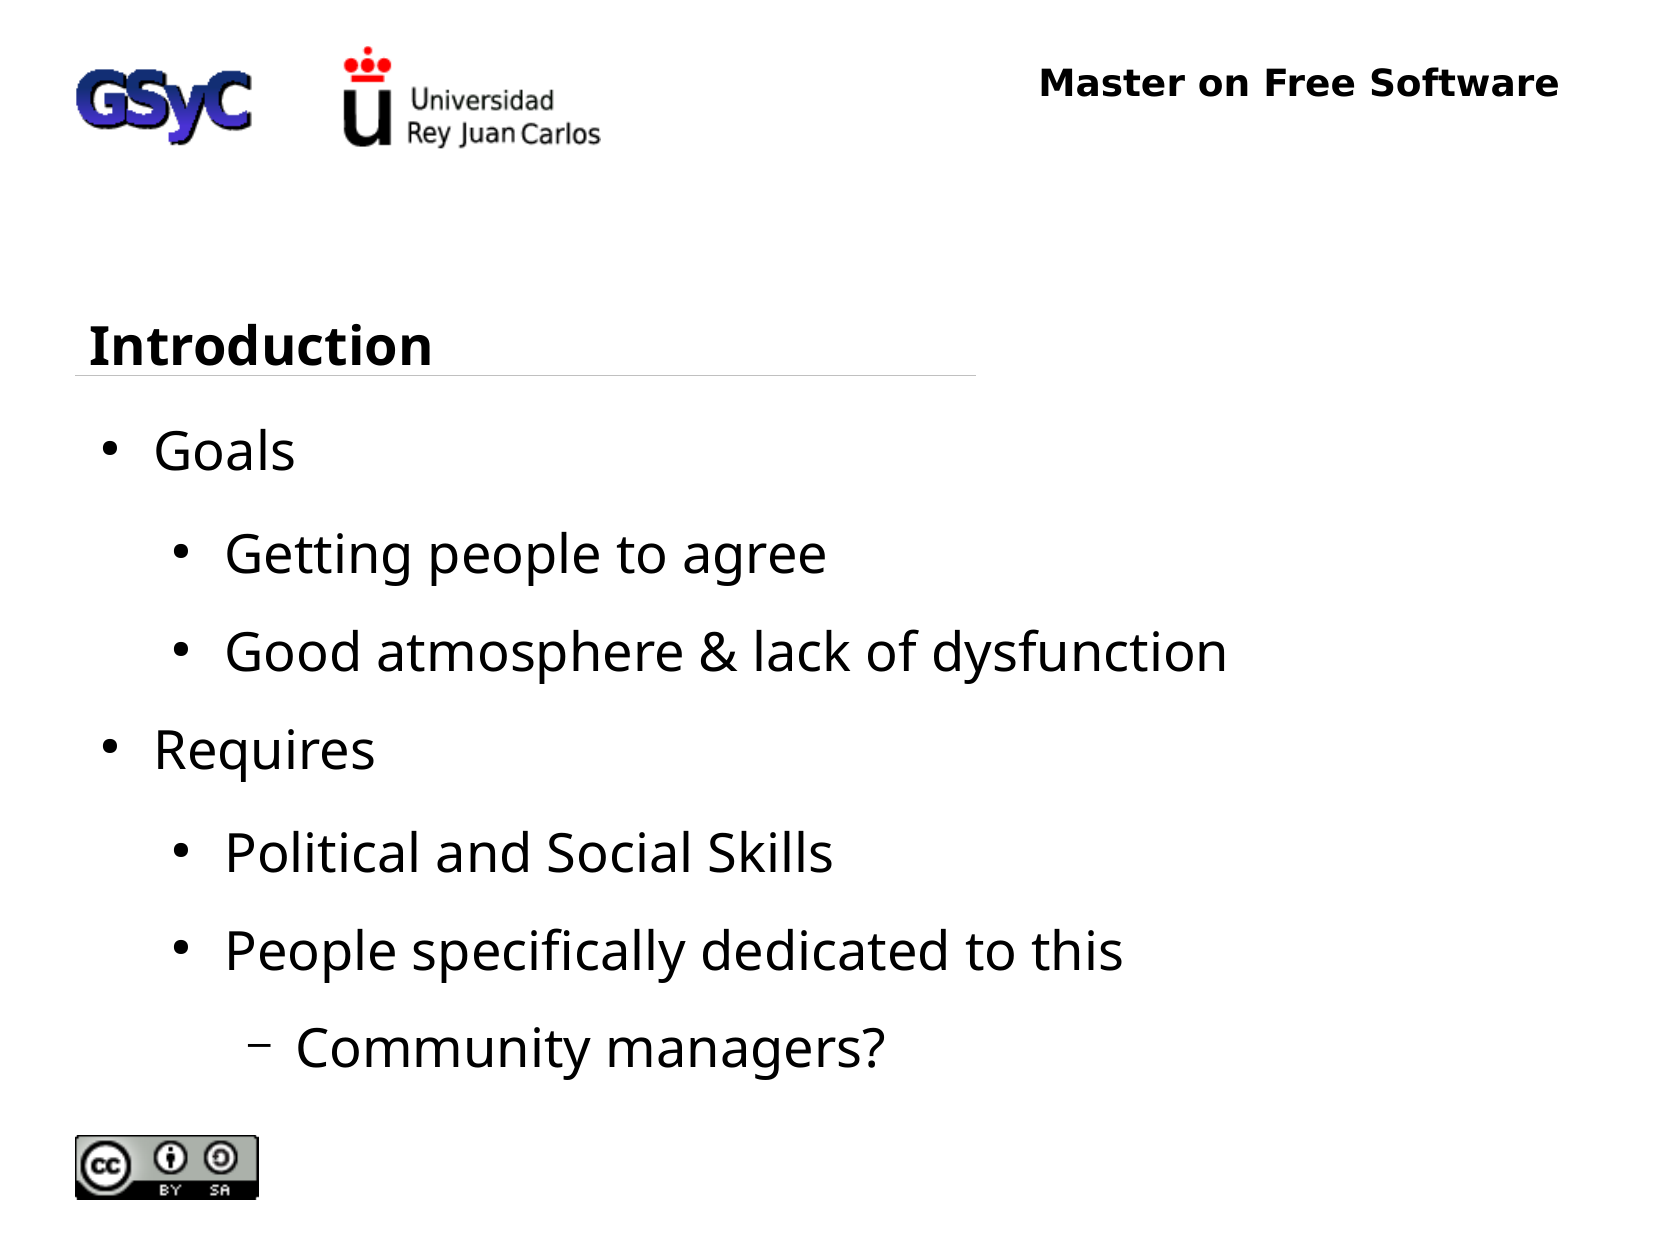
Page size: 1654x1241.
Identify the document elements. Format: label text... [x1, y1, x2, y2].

text_box Introduction [75, 300, 1538, 381]
picture [75, 46, 601, 150]
text_box [75, 412, 1576, 1163]
list Goals Getting people to agree Good atmosphere & lack of dysfunction Requires Political and Social Skills People specifically dedicated to this Community managers? [82, 412, 1571, 1109]
picture [75, 1163, 259, 1200]
